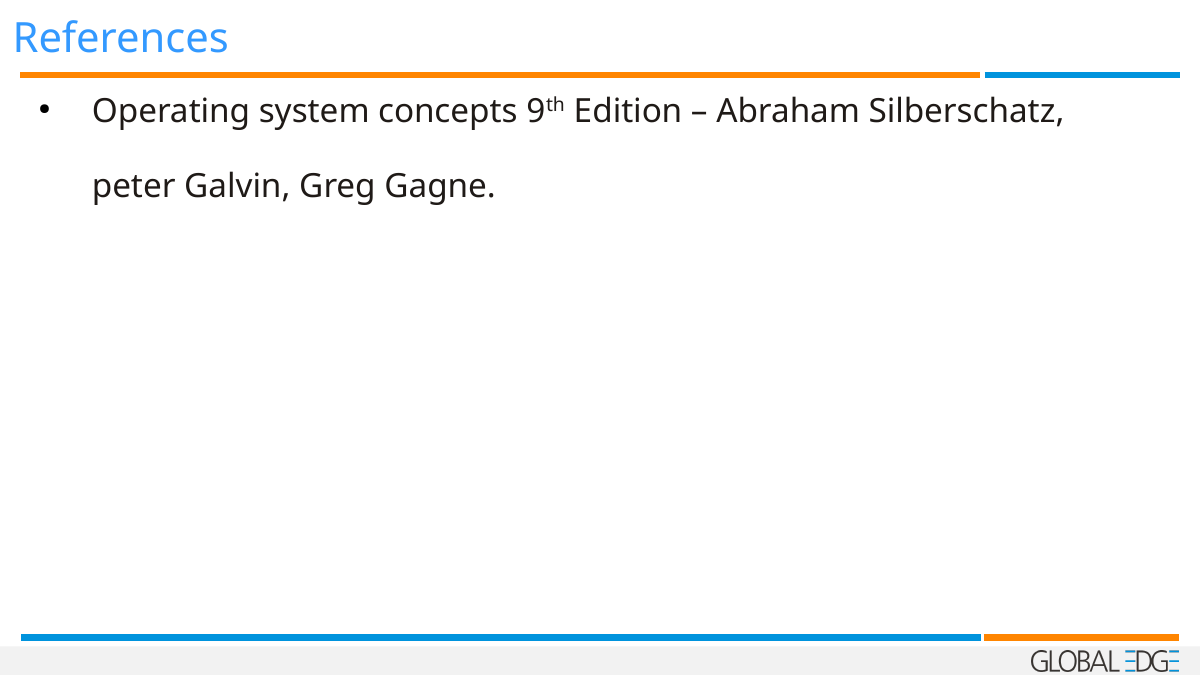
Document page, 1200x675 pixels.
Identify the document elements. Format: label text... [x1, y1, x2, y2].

picture [1031, 650, 1179, 672]
list Operating system concepts 9th Edition – Abraham Silberschatz, peter Galvin, Greg Gagne. [21, 86, 1146, 627]
title References [12, 9, 1088, 63]
